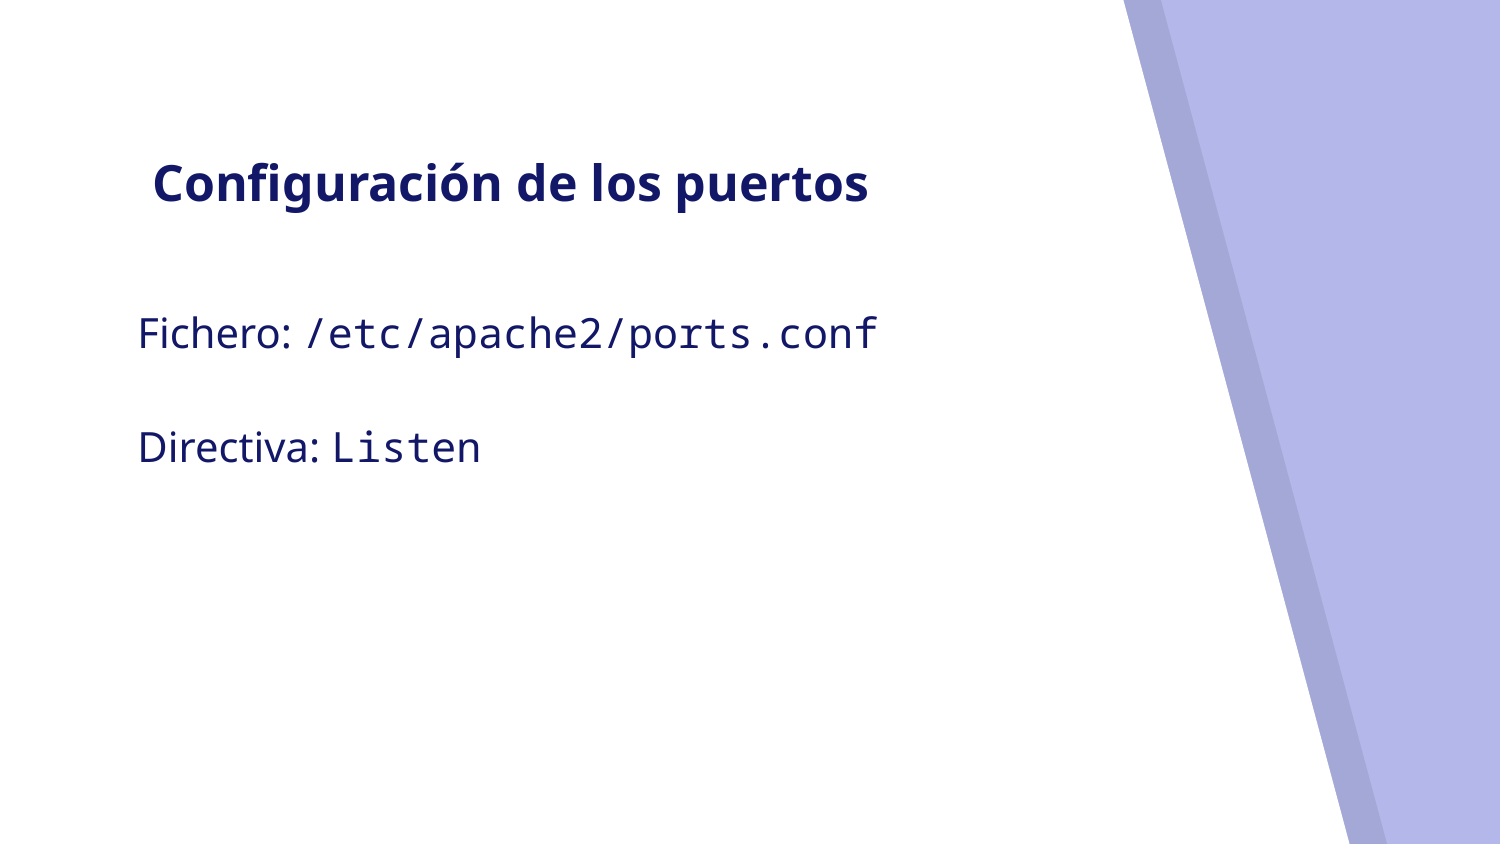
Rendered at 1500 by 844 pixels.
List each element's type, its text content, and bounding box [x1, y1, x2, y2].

text_box Fichero: /etc/apache2/ports.conf Directiva: Listen [137, 246, 1011, 781]
title Configuración de los puertos [137, 146, 1011, 227]
